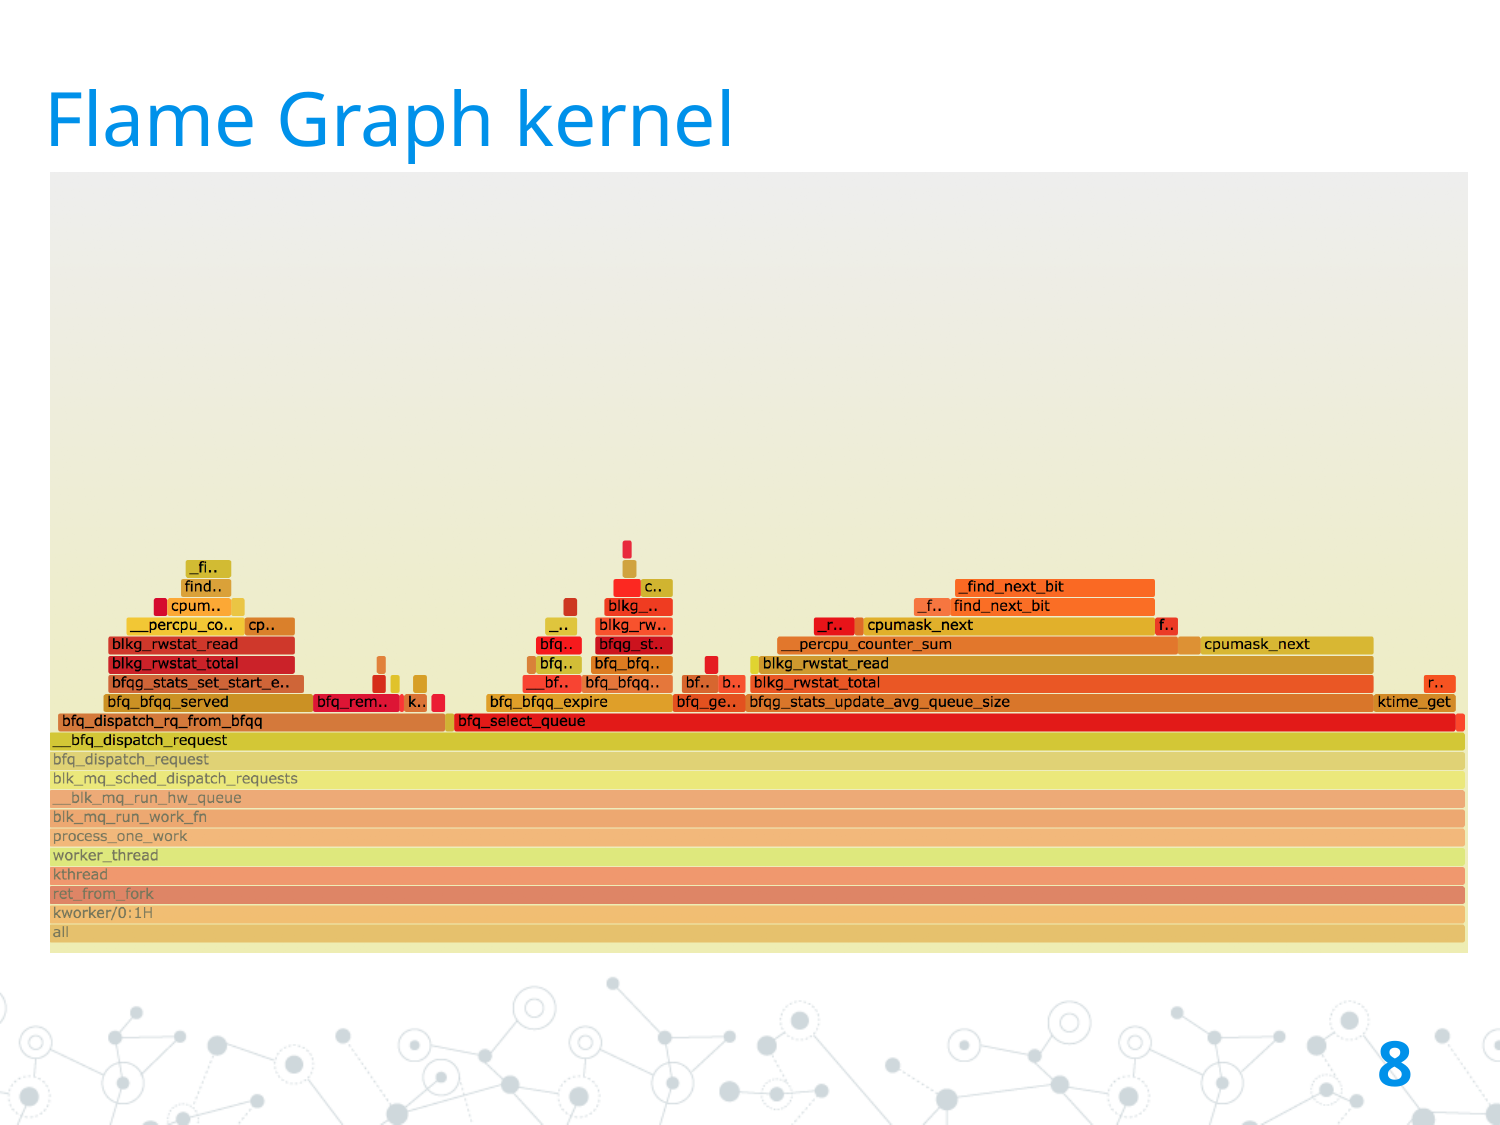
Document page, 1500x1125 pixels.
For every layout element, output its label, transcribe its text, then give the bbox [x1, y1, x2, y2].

slide_number <number> [1329, 1008, 1462, 1095]
title Flame Graph kernel [29, 22, 1272, 177]
picture [0, 0, 1500, 1125]
